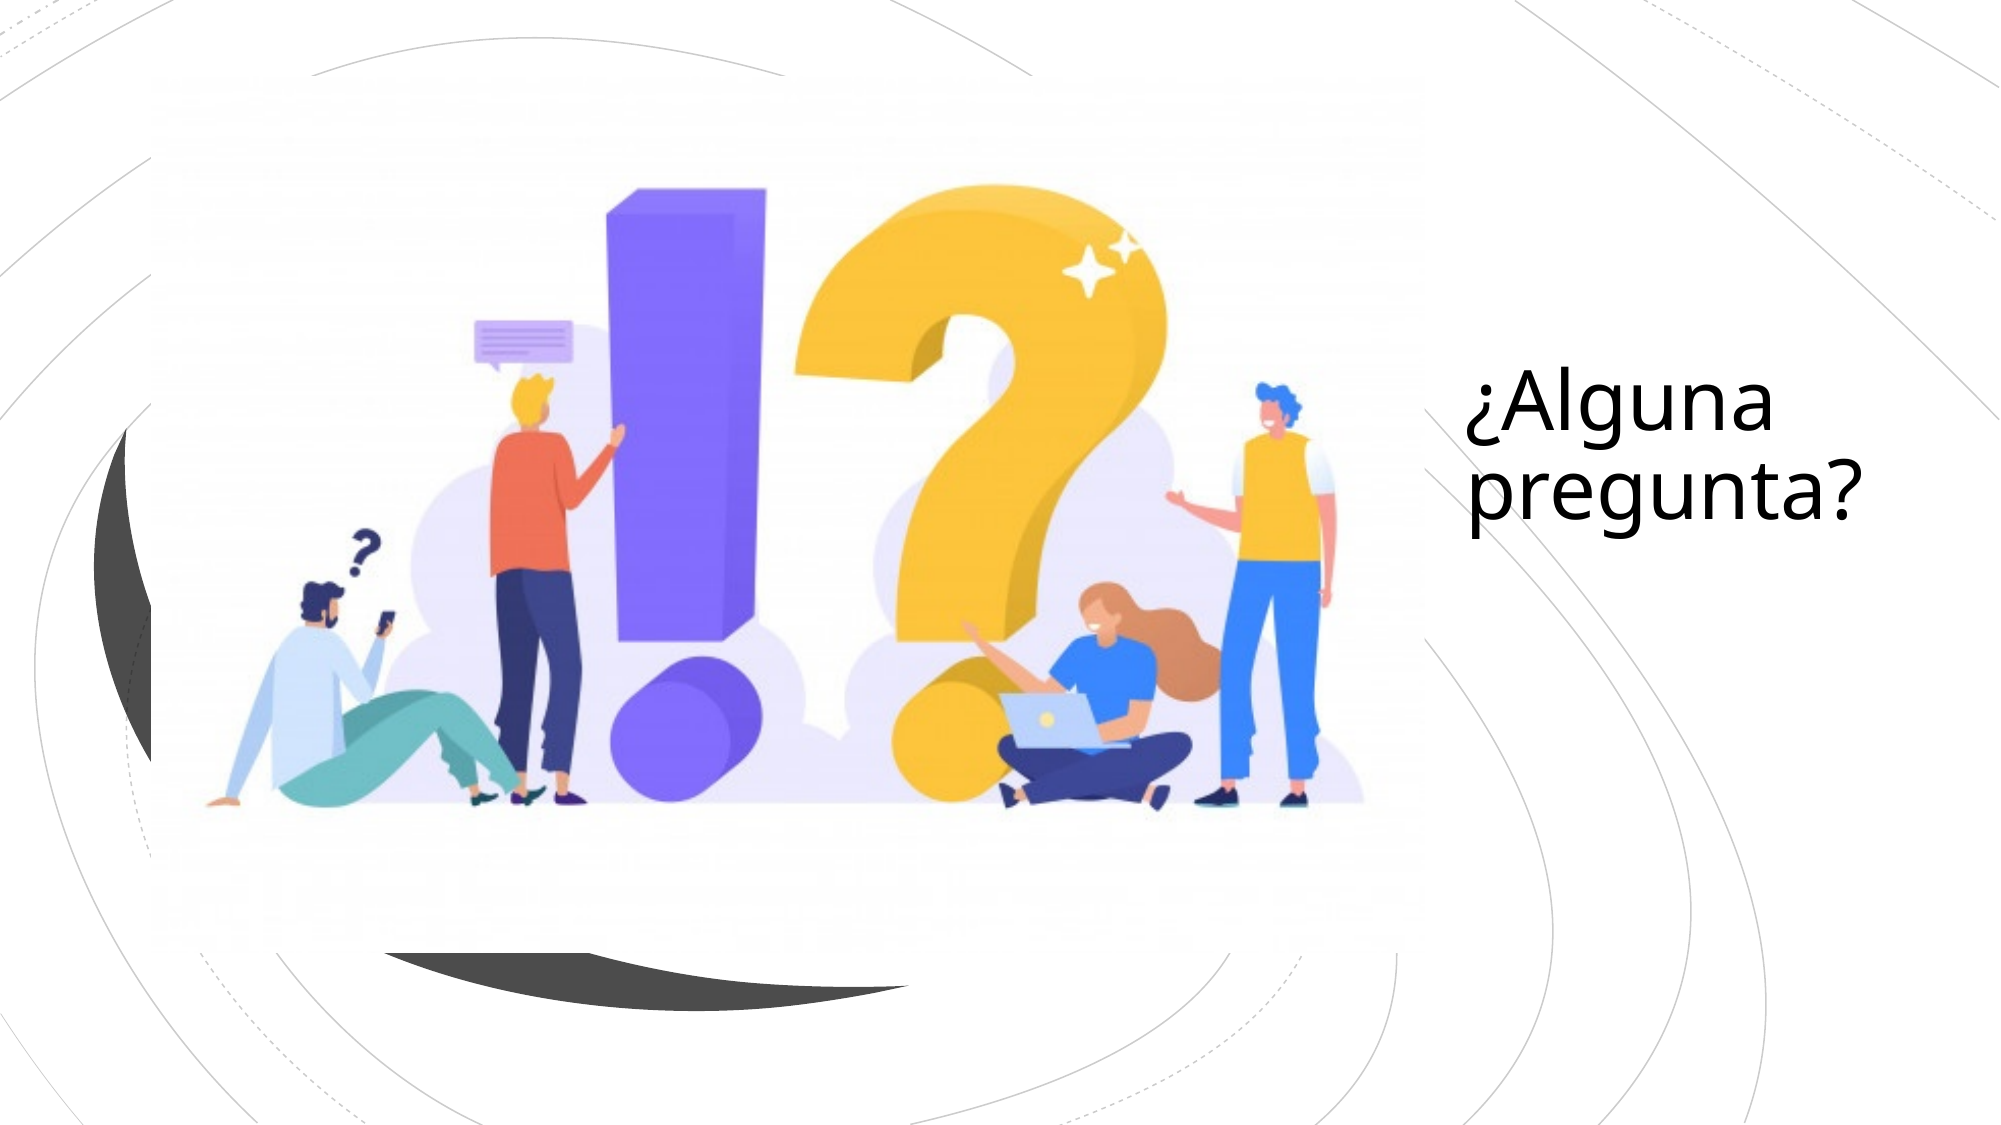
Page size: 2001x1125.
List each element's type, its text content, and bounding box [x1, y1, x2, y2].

text_box [93, 427, 151, 763]
text_box ¿Alguna pregunta? [1450, 243, 1931, 649]
text_box [384, 953, 909, 1012]
picture [151, 76, 1425, 953]
